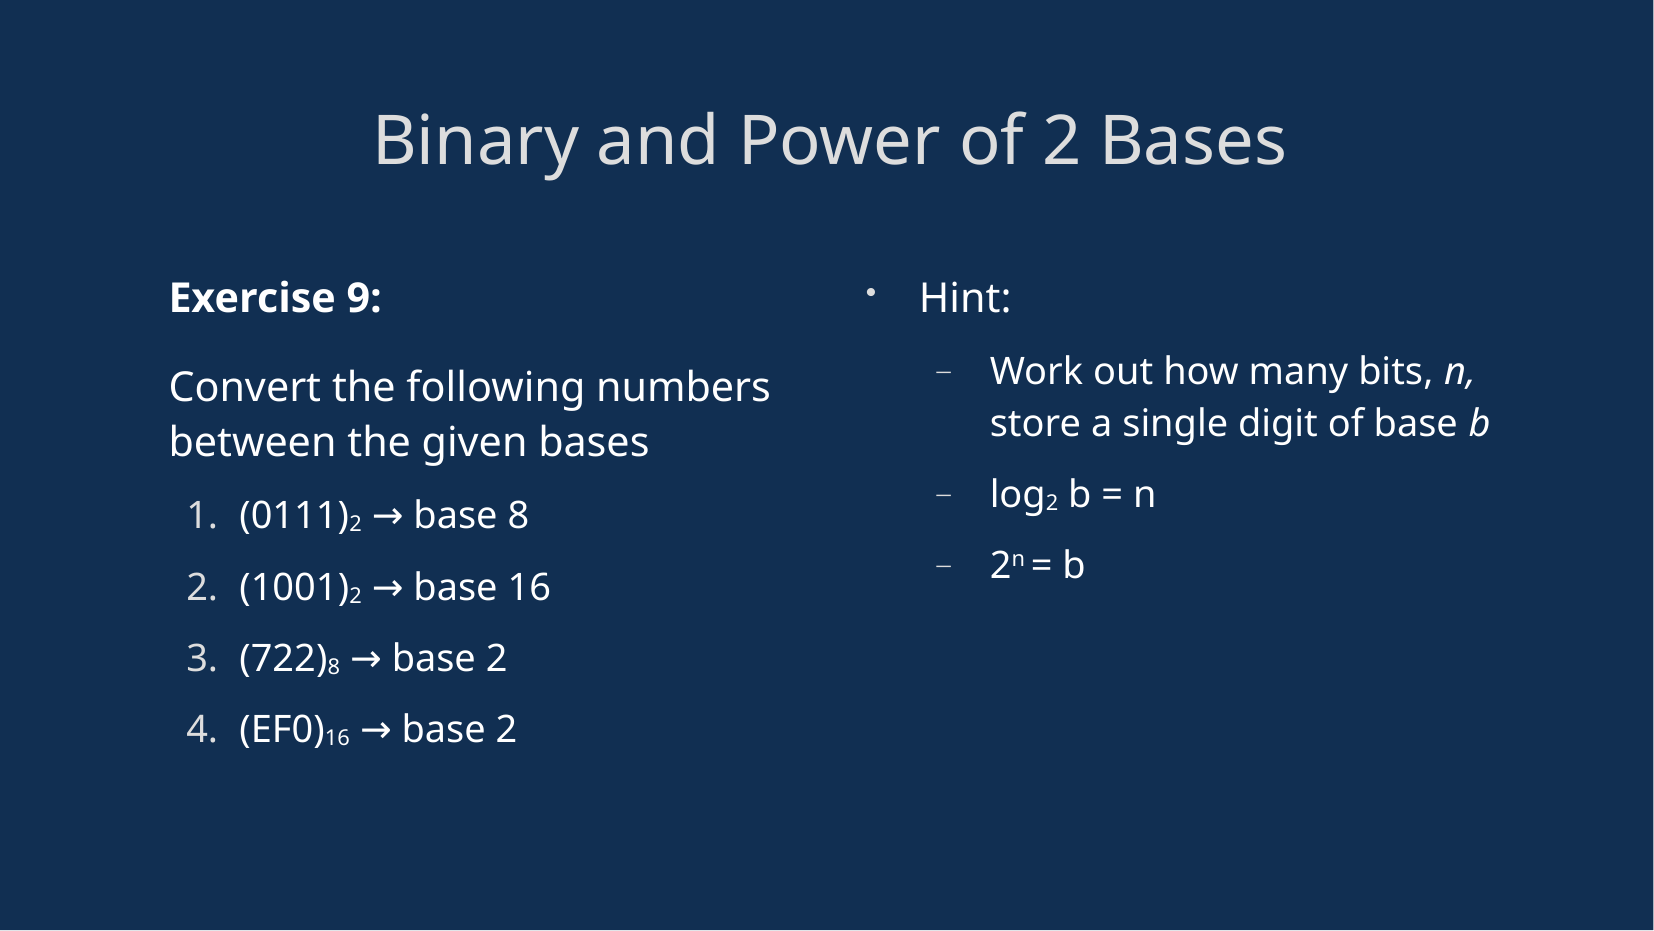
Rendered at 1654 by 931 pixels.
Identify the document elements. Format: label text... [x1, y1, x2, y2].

title Binary and Power of 2 Bases [97, 56, 1563, 220]
list Exercise 9: Convert the following numbers between the given bases (0111)2 → base 8 (1001)2 → base 16 (722)8 → base 2 (EF0)16 → base 2 [97, 268, 813, 806]
list Hint: Work out how many bits, n, store a single digit of base b log2 b = n 2n = b [848, 268, 1563, 806]
